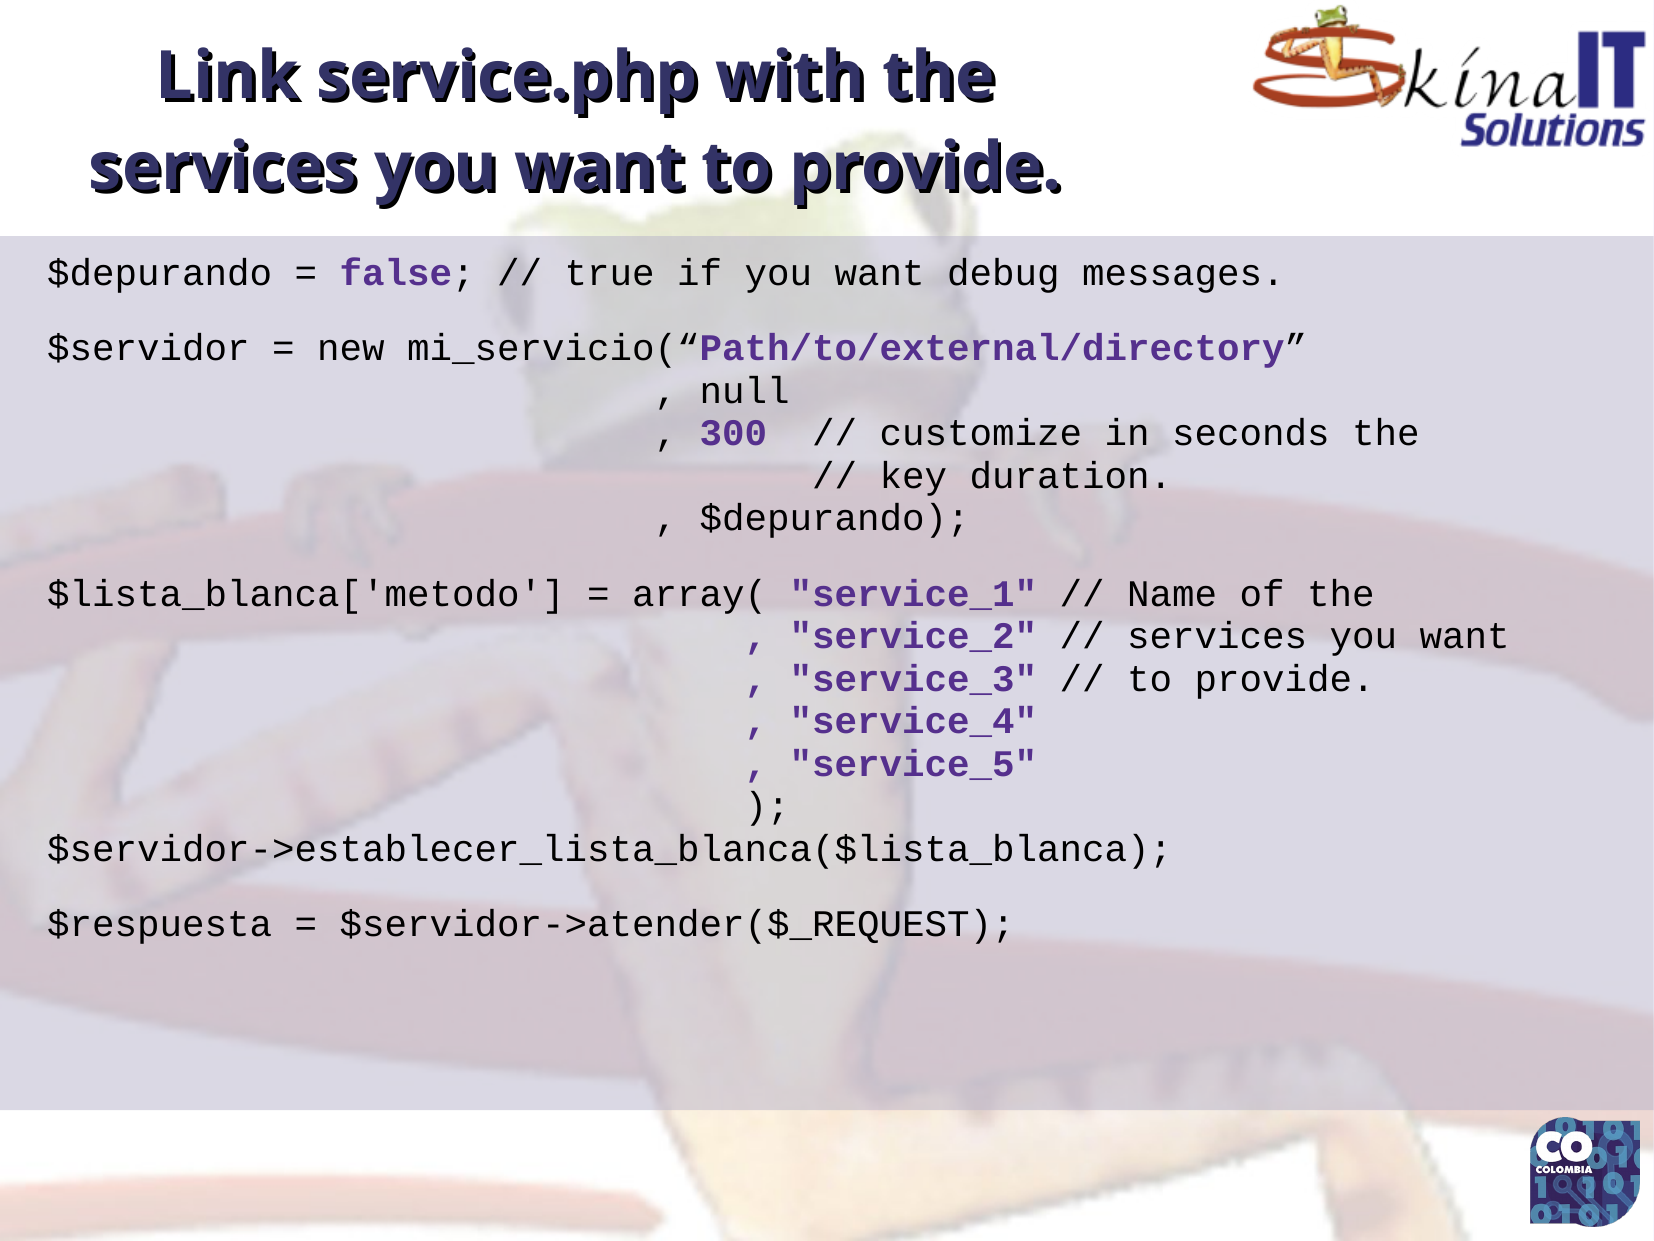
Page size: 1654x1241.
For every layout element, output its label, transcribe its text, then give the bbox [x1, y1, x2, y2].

picture [0, 1111, 1654, 1241]
title Link service.php with the services you want to provide. [0, 0, 1152, 236]
picture [1152, 0, 1654, 236]
list $depurando = false; // true if you want debug messages. $servidor = new mi_servicio(“Path/to/external/directory” , null , 300 // customize in seconds the // key duration. , $depurando); $lista_blanca['metodo'] = array( "service_1" // Name of the , "service_2" // services you want , "service_3" // to provide. , "service_4" , "service_5" ); $servidor->establecer_lista_blanca($lista_blanca); $respuesta = $servidor->atender($_REQUEST); [0, 236, 1654, 1111]
